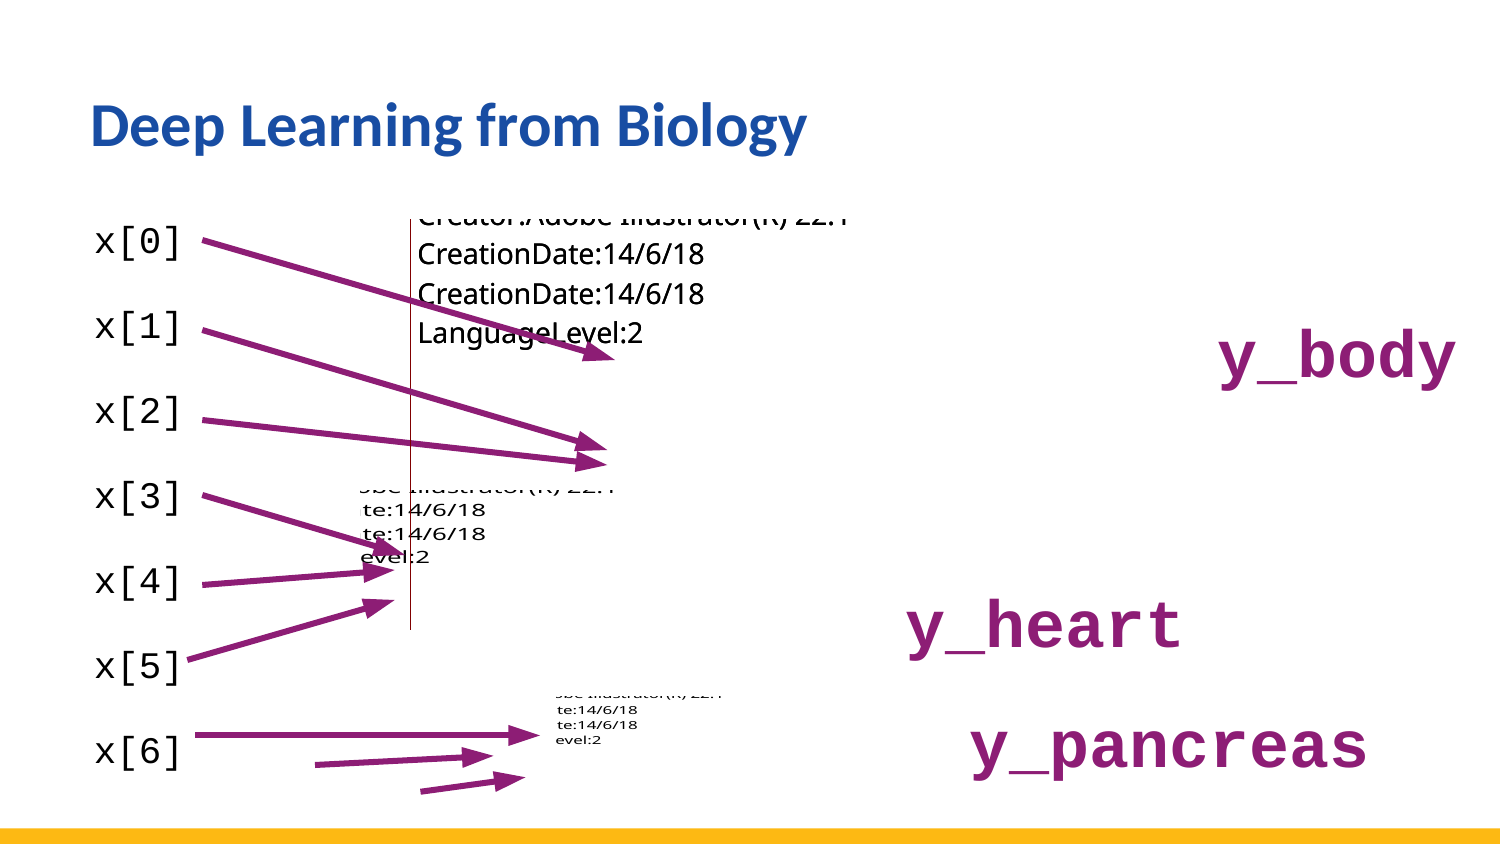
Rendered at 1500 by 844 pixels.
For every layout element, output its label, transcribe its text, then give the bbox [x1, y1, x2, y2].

text_box y_pancreas [955, 704, 1391, 844]
text_box y_body [1202, 315, 1500, 406]
picture [556, 696, 932, 829]
title Deep Learning from Biology [75, 0, 1425, 197]
text_box x[0] x[1] x[2] x[3] x[4] x[5] x[6] [79, 214, 226, 826]
text_box y_heart [890, 584, 1246, 676]
picture [360, 219, 1201, 691]
